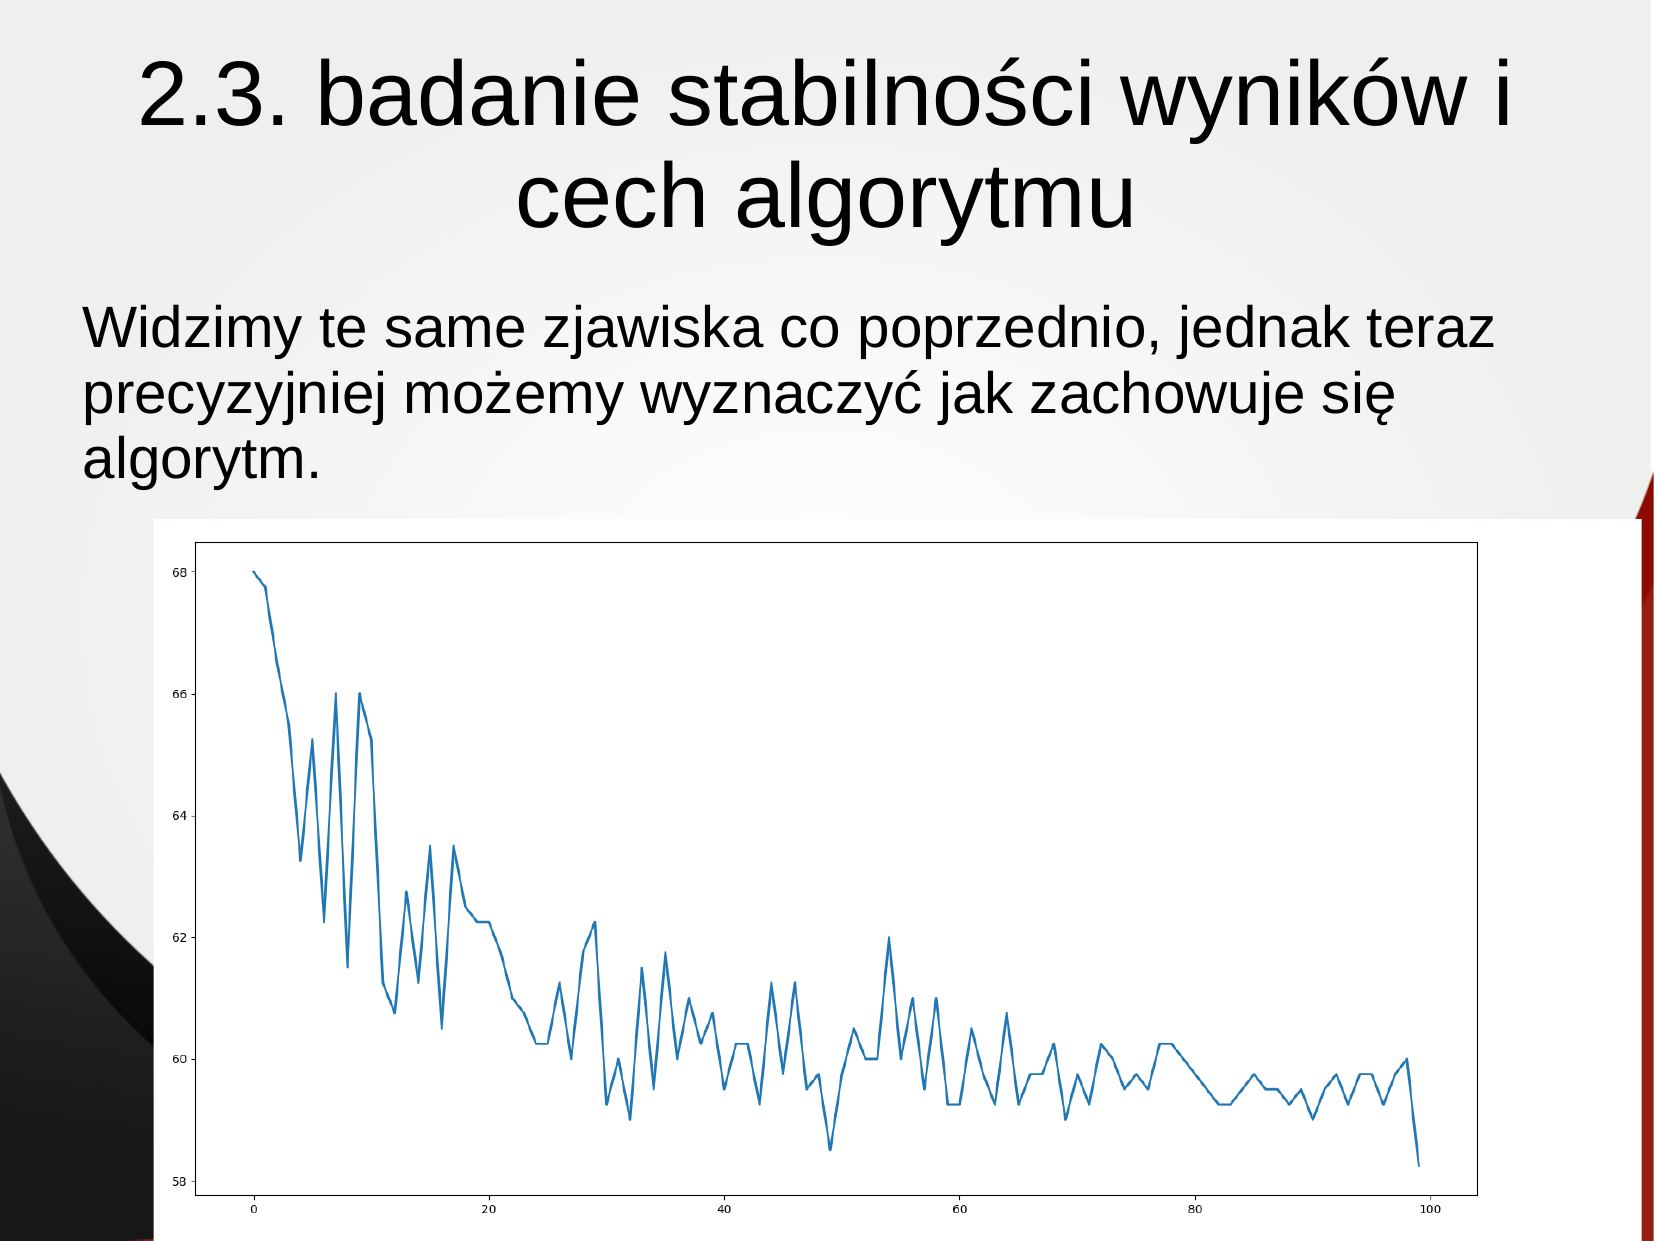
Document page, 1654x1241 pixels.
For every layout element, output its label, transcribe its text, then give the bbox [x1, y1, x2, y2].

list Widzimy te same zjawiska co poprzednio, jednak teraz precyzyjniej możemy wyznaczyć jak zachowuje się algorytm. [82, 295, 1583, 957]
title 2.3. badanie stabilności wyników i cech algorytmu [82, 40, 1571, 249]
picture [0, 0, 1654, 1241]
